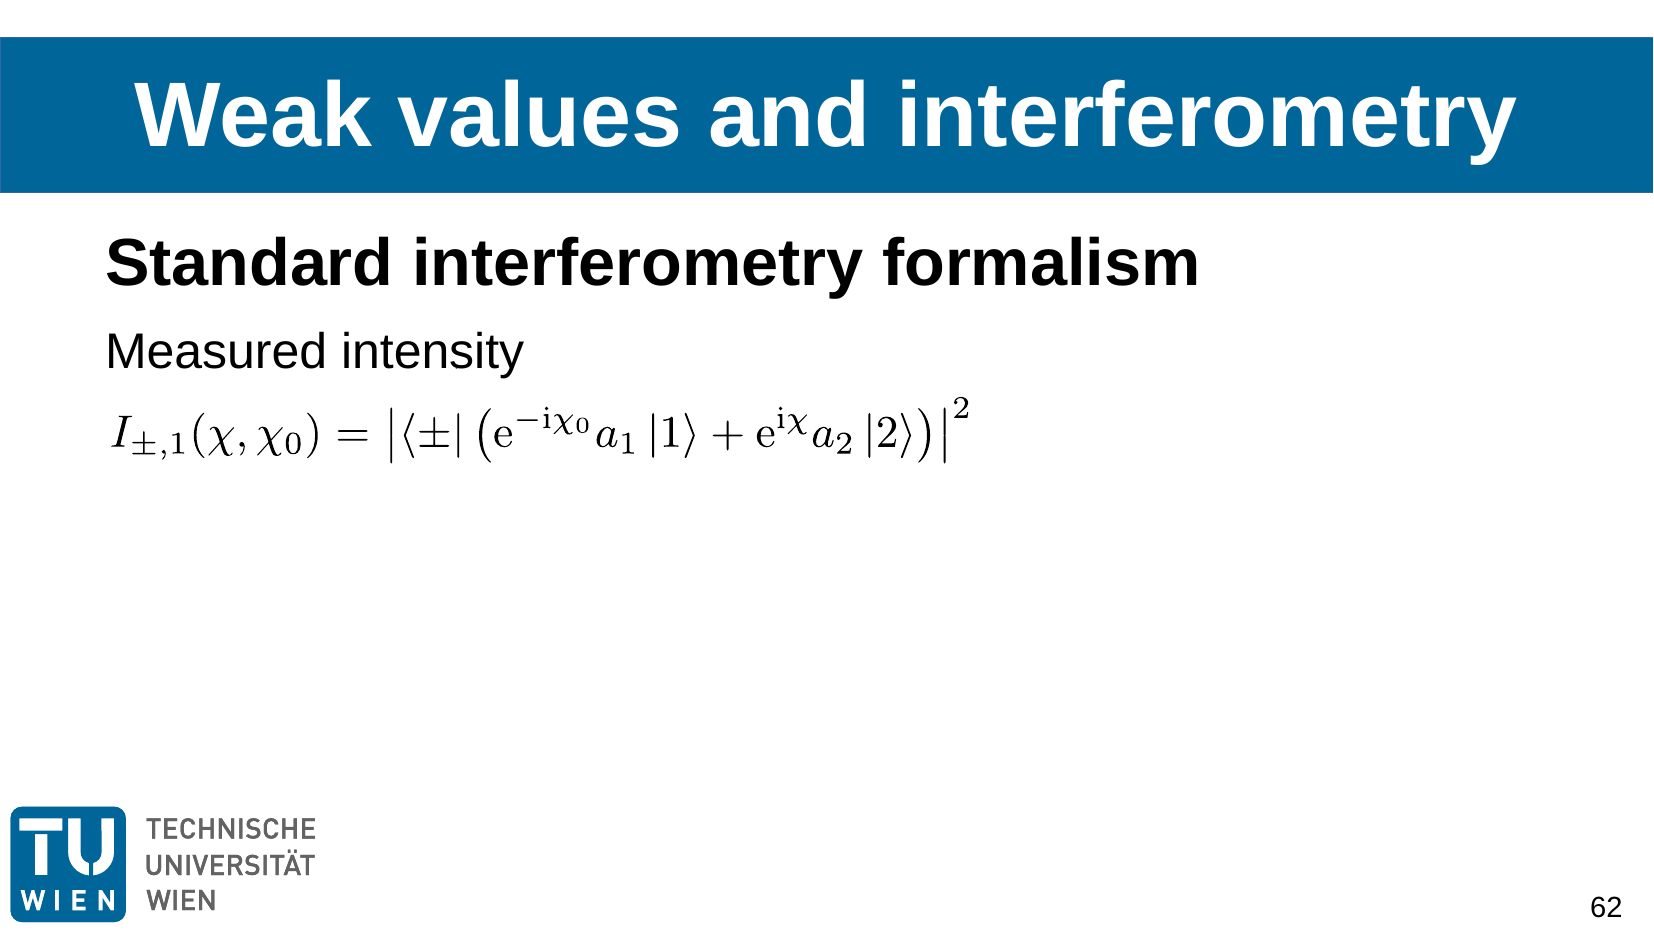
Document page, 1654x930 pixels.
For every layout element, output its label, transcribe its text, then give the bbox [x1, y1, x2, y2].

list Standard interferometry formalism Measured intensity [105, 225, 1593, 391]
picture [93, 368, 975, 492]
title Weak values and interferometry [0, 37, 1653, 193]
